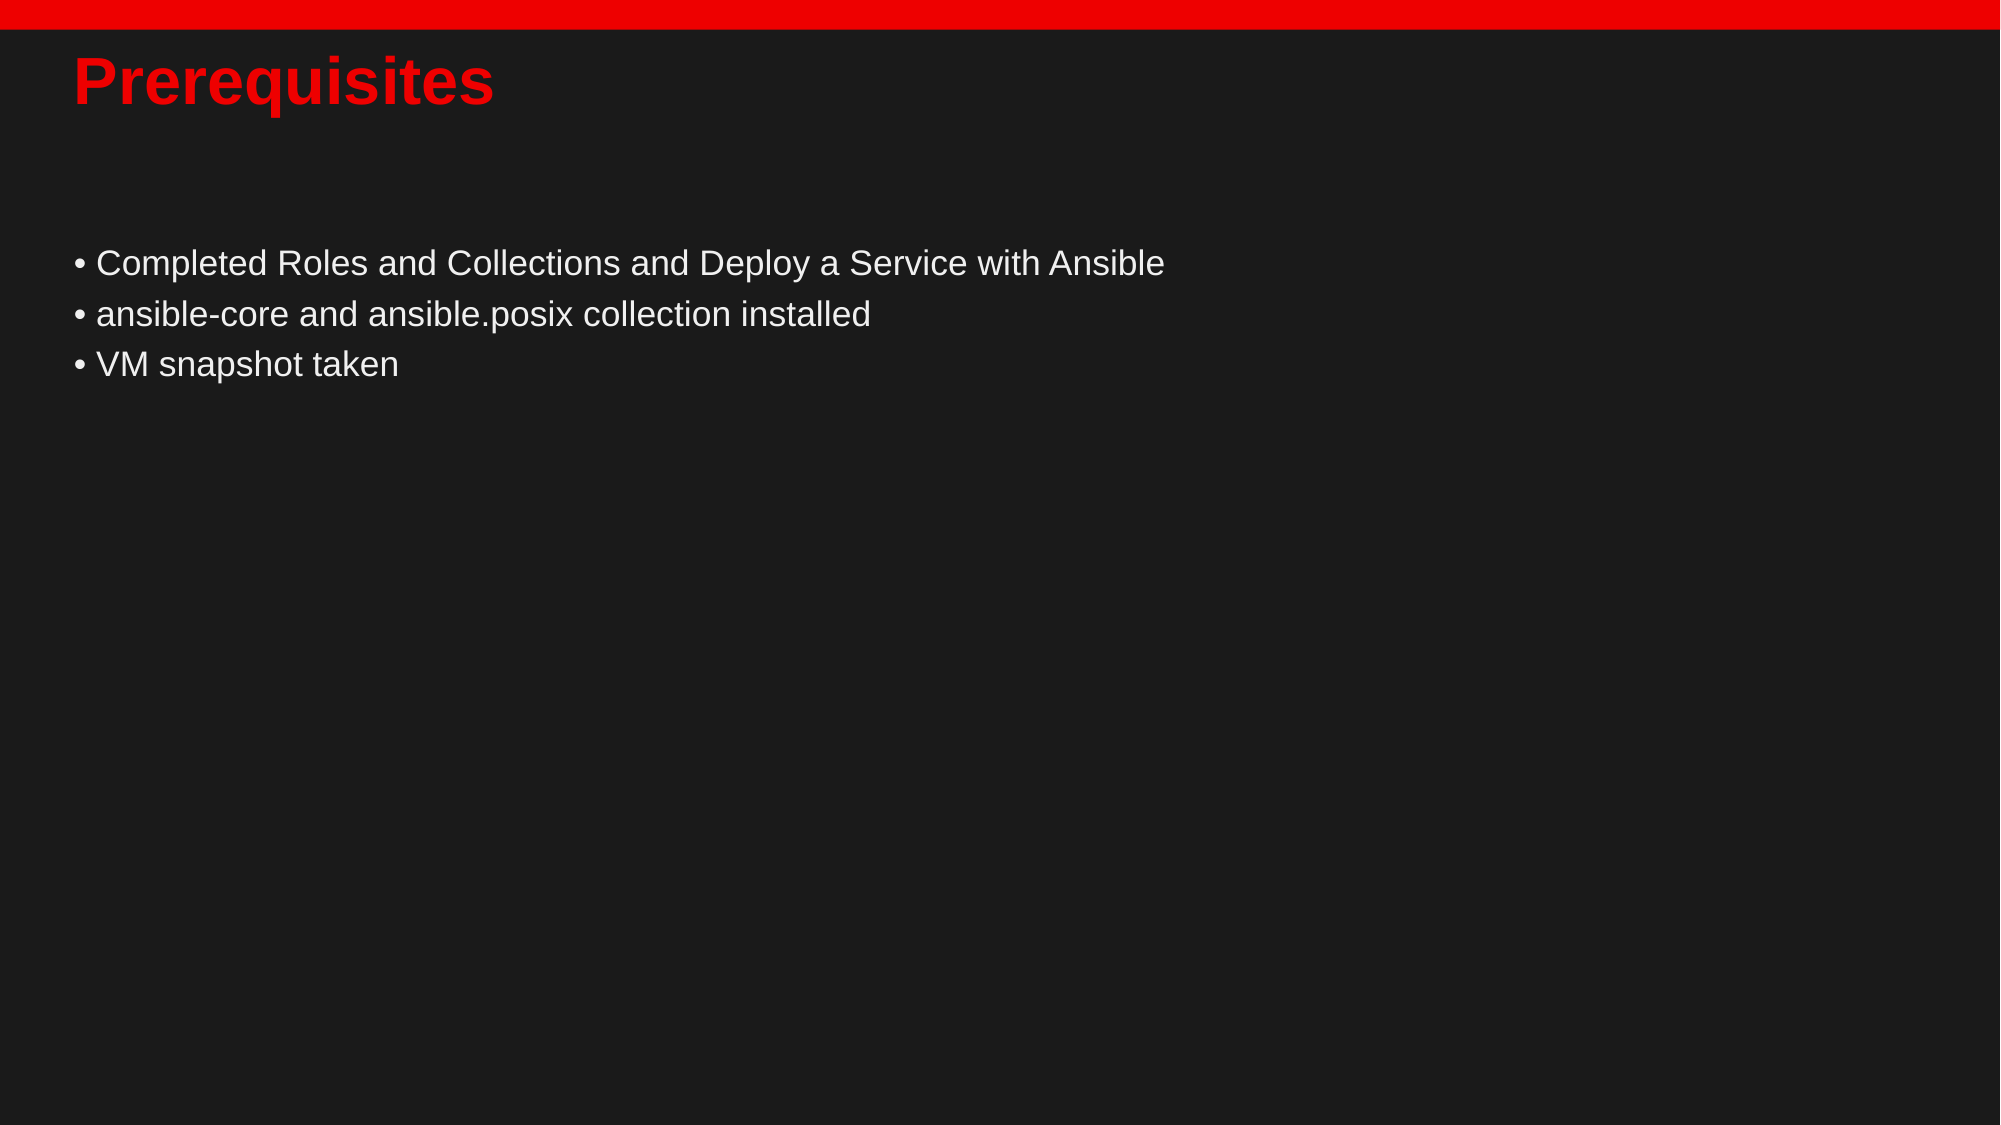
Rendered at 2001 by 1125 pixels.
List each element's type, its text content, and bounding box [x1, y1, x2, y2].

text_box • Completed Roles and Collections and Deploy a Service with Ansible • ansible-core and ansible.posix collection installed • VM snapshot taken [59, 236, 1942, 1037]
text_box Prerequisites [59, 36, 1942, 208]
text_box [0, 0, 2001, 30]
